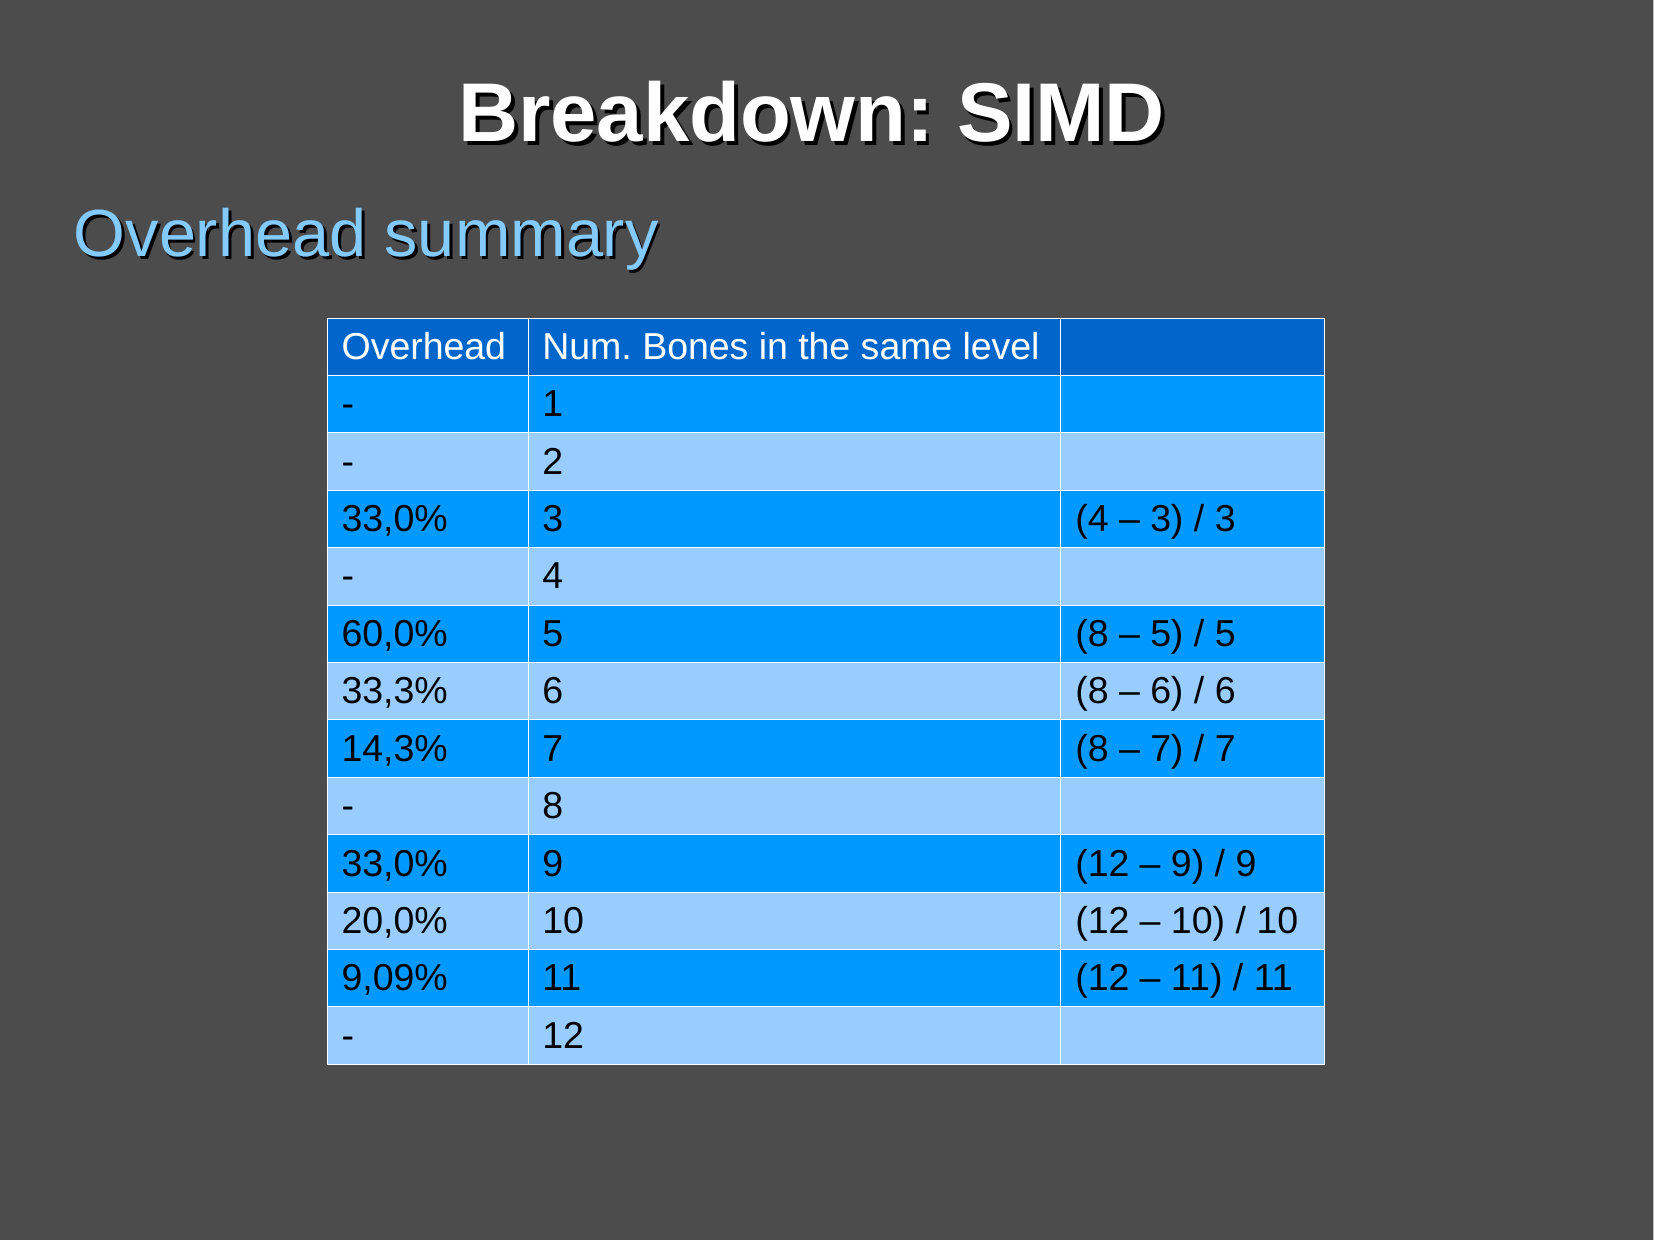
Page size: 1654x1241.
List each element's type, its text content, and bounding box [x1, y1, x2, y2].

table_cell - [328, 376, 528, 432]
table_header Num. Bones in the same level [529, 319, 1060, 375]
table_header [1061, 319, 1324, 375]
table_cell (8 – 7) / 7 [1061, 720, 1324, 777]
table_cell [1061, 433, 1324, 490]
table_cell 2 [529, 433, 1060, 490]
table_cell 5 [529, 606, 1060, 662]
table_cell 11 [529, 950, 1060, 1006]
table_cell - [328, 548, 528, 605]
table_cell (12 – 10) / 10 [1061, 893, 1324, 949]
table_cell 9,09% [328, 950, 528, 1006]
table_cell 60,0% [328, 606, 528, 662]
table_cell (8 – 6) / 6 [1061, 663, 1324, 719]
table_cell 20,0% [328, 893, 528, 949]
table_cell 6 [529, 663, 1060, 719]
table_cell 12 [529, 1007, 1060, 1064]
text_box Overhead summary [59, 189, 1565, 279]
table_cell [1061, 1007, 1324, 1064]
table_cell 9 [529, 835, 1060, 892]
table_cell 8 [529, 778, 1060, 834]
table_cell (12 – 9) / 9 [1061, 835, 1324, 892]
table_cell [1061, 548, 1324, 605]
table_cell 33,0% [328, 835, 528, 892]
text_box Breakdown: SIMD [88, 59, 1536, 168]
table_cell - [328, 1007, 528, 1064]
table_cell [1061, 778, 1324, 834]
table_cell - [328, 433, 528, 490]
table_cell - [328, 778, 528, 834]
table_cell 4 [529, 548, 1060, 605]
table_header Overhead [328, 319, 528, 375]
table_cell 10 [529, 893, 1060, 949]
table_cell (8 – 5) / 5 [1061, 606, 1324, 662]
table_cell 33,3% [328, 663, 528, 719]
table_cell (12 – 11) / 11 [1061, 950, 1324, 1006]
table_cell 3 [529, 491, 1060, 547]
table_cell (4 – 3) / 3 [1061, 491, 1324, 547]
table_cell [1061, 376, 1324, 432]
table_cell 7 [529, 720, 1060, 777]
table_cell 1 [529, 376, 1060, 432]
table_cell 14,3% [328, 720, 528, 777]
table_cell 33,0% [328, 491, 528, 547]
